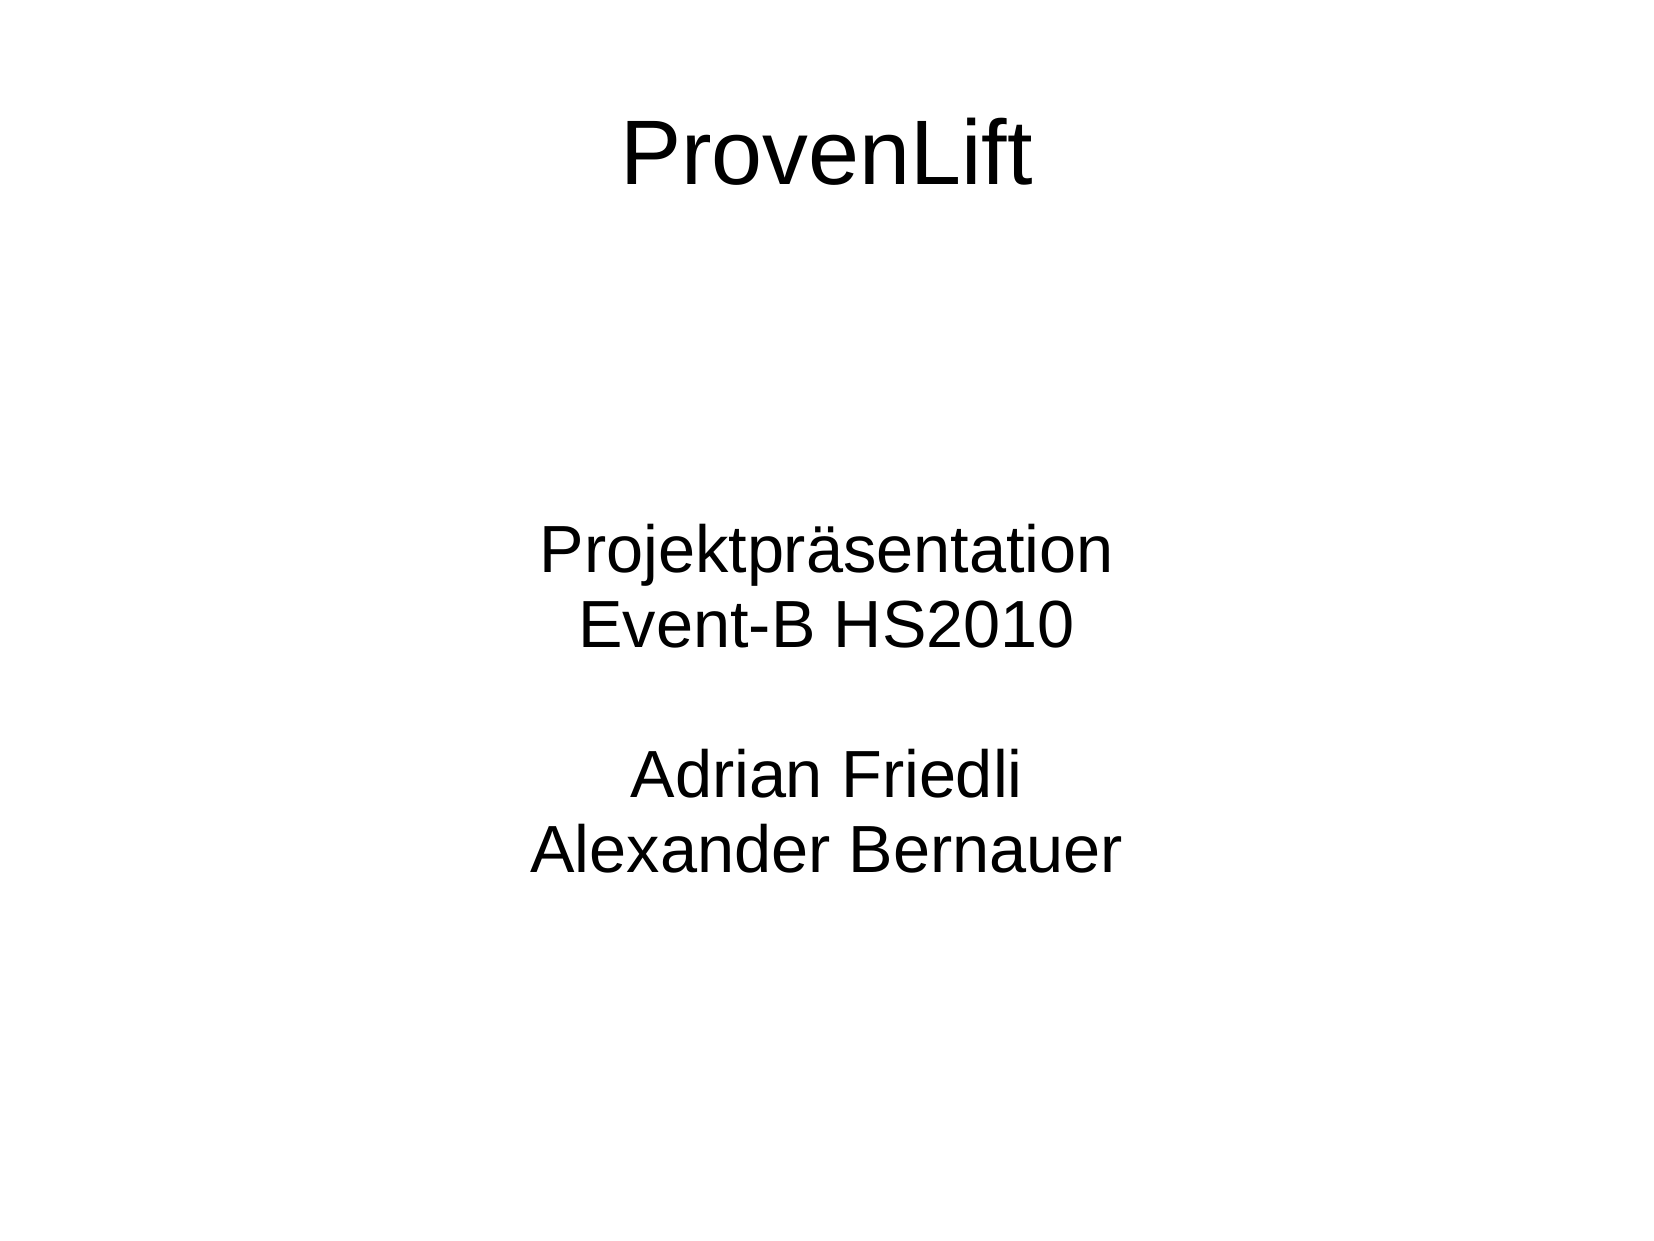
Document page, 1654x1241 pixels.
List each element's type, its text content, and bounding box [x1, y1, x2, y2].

title ProvenLift [82, 56, 1571, 250]
subtitle Projektpräsentation Event-B HS2010 Adrian Friedli Alexander Bernauer [82, 297, 1571, 1102]
